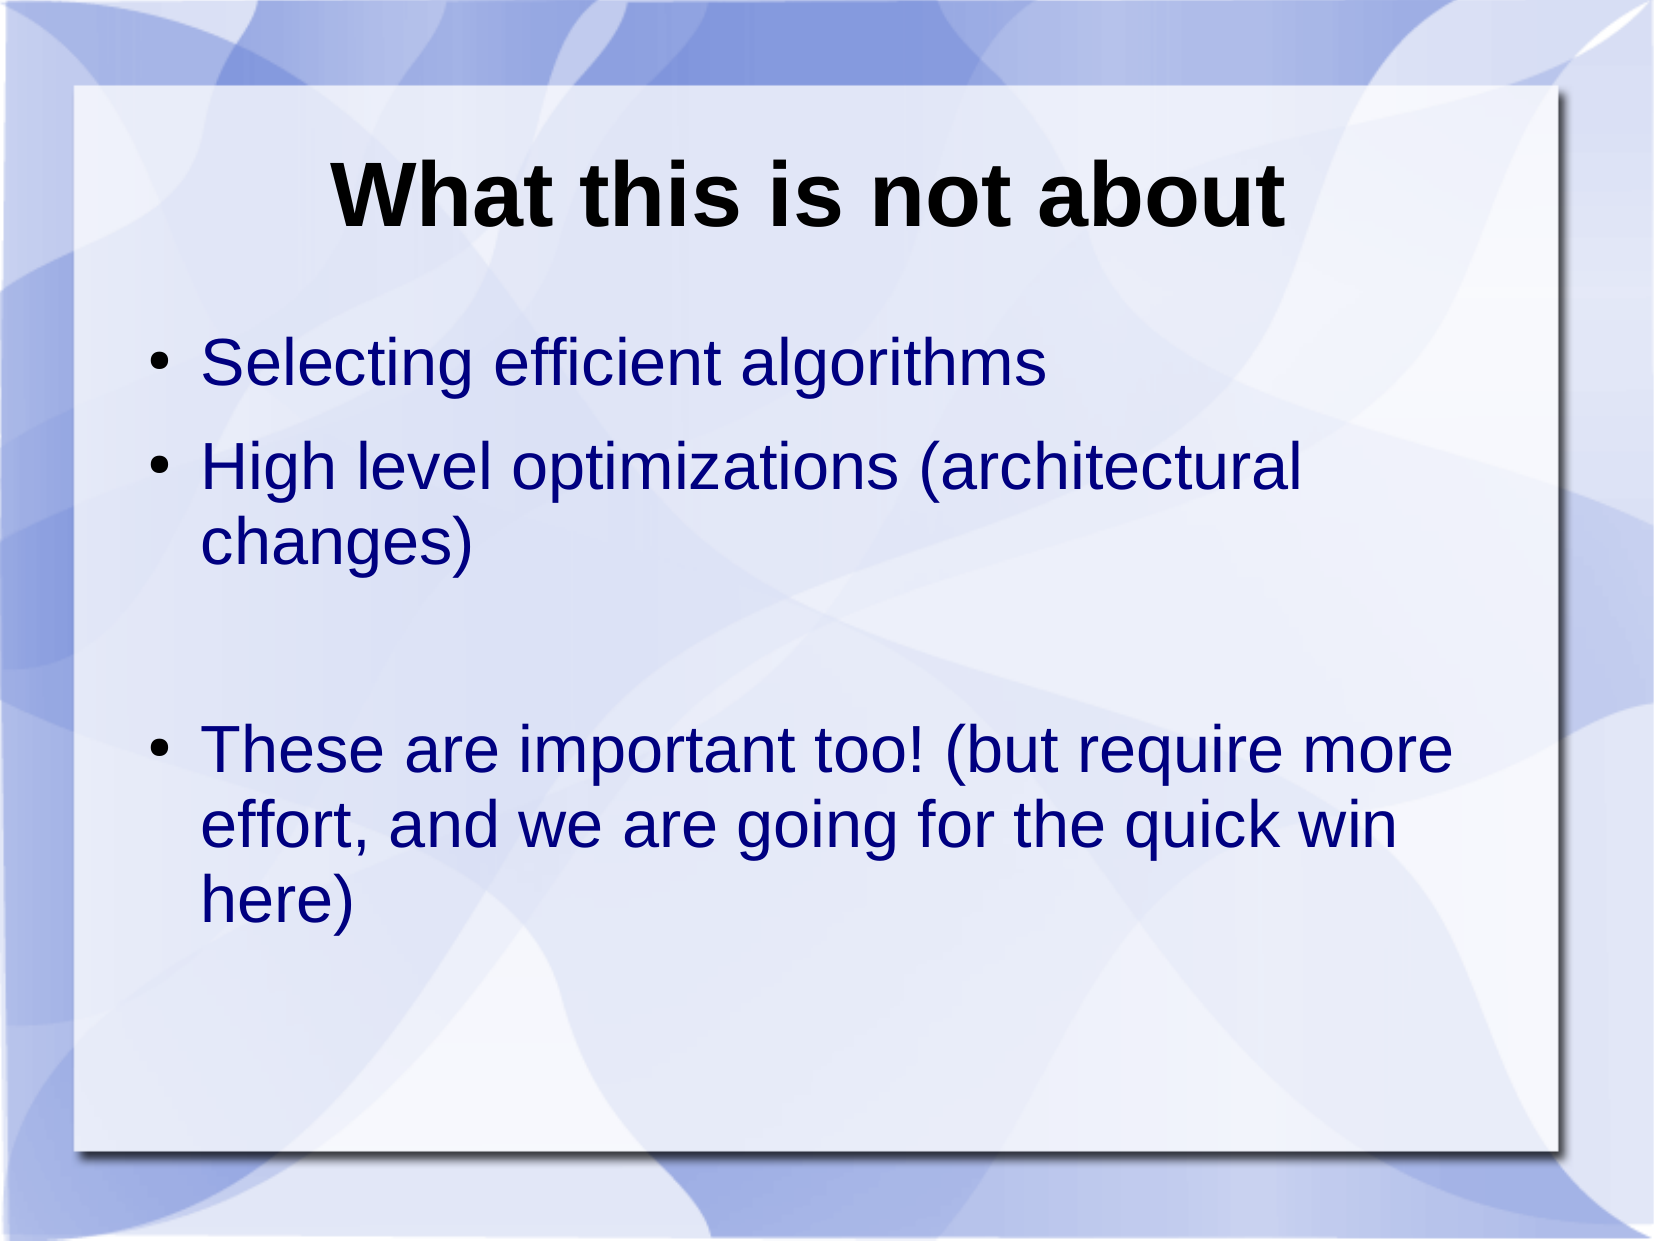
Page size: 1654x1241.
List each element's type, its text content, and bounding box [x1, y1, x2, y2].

picture [0, 0, 1654, 1241]
list Selecting efficient algorithms High level optimizations (architectural changes) These are important too! (but require more effort, and we are going for the quick win here) [129, 324, 1489, 1129]
title What this is not about [82, 98, 1536, 291]
